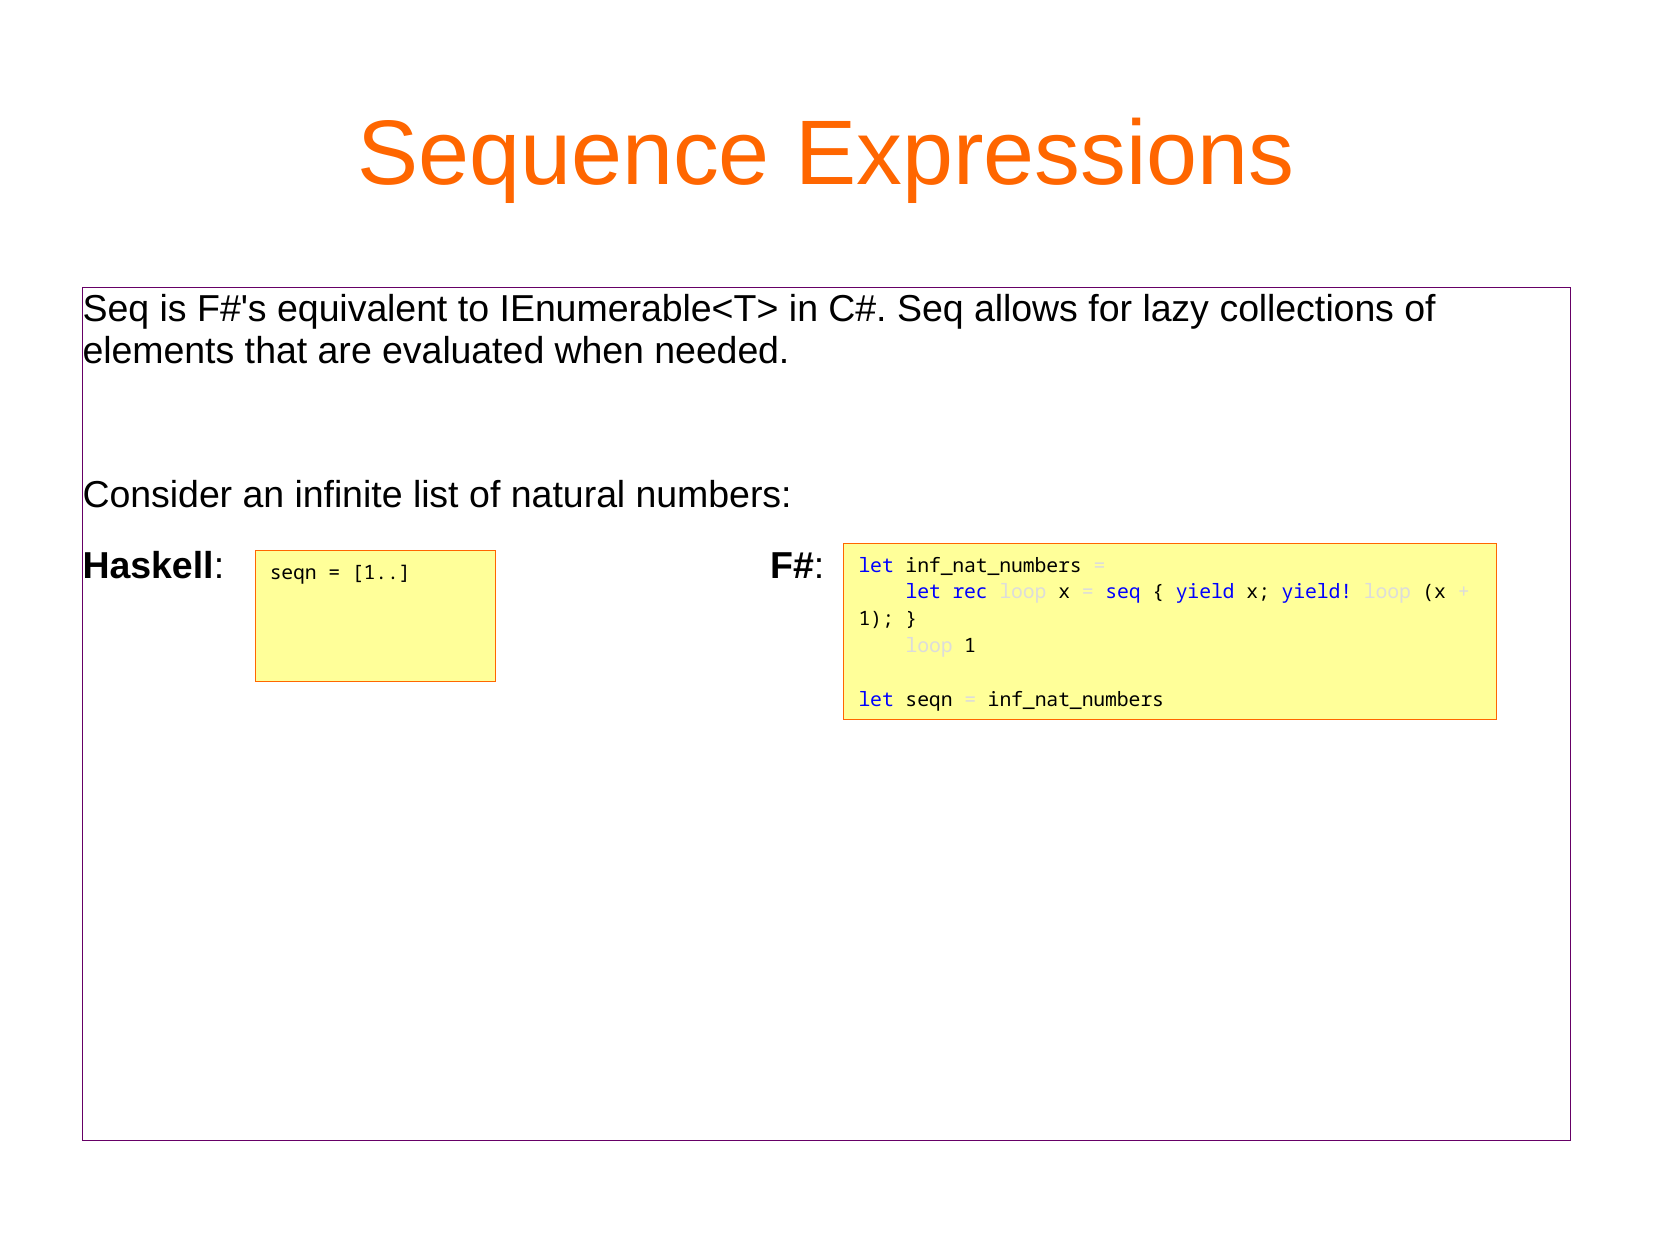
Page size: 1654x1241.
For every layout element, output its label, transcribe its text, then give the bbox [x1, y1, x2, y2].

list Seq is F#'s equivalent to IEnumerable<T> in C#. Seq allows for lazy collections of elements that are evaluated when needed. Consider an infinite list of natural numbers: Haskell: F#: [82, 287, 1571, 1141]
title Sequence Expressions [82, 49, 1571, 257]
text_box let inf_nat_numbers = let rec loop x = seq { yield x; yield! loop (x + 1); } loop 1 let seqn = inf_nat_numbers [843, 543, 1497, 676]
text_box seqn = [1..] [255, 550, 496, 682]
